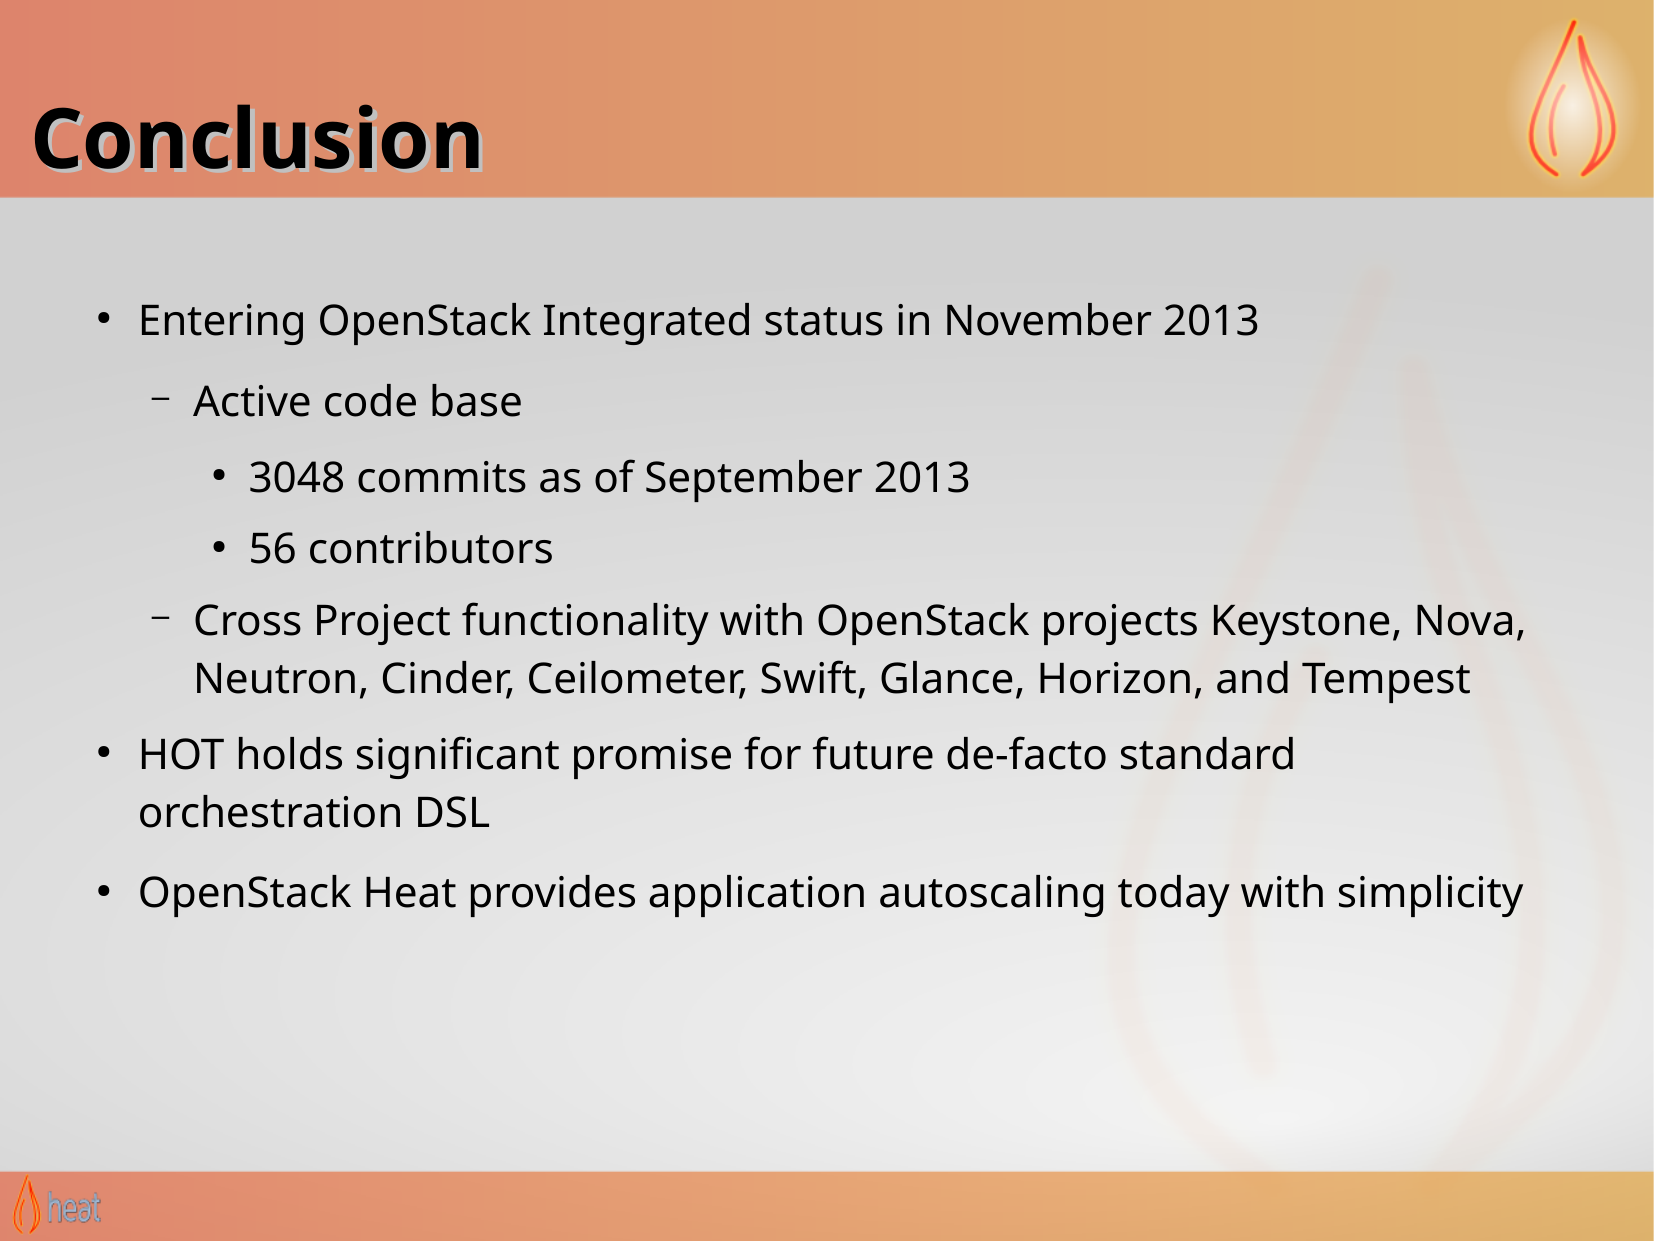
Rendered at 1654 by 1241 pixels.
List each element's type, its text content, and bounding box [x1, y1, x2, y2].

picture [0, 0, 1654, 1241]
title Conclusion [30, 23, 1606, 249]
list Entering OpenStack Integrated status in November 2013 Active code base 3048 commits as of September 2013 56 contributors Cross Project functionality with OpenStack projects Keystone, Nova, Neutron, Cinder, Ceilometer, Swift, Glance, Horizon, and Tempest HOT holds significant promise for future de-facto standard orchestration DSL OpenStack Heat provides application autoscaling today with simplicity [82, 290, 1538, 1010]
